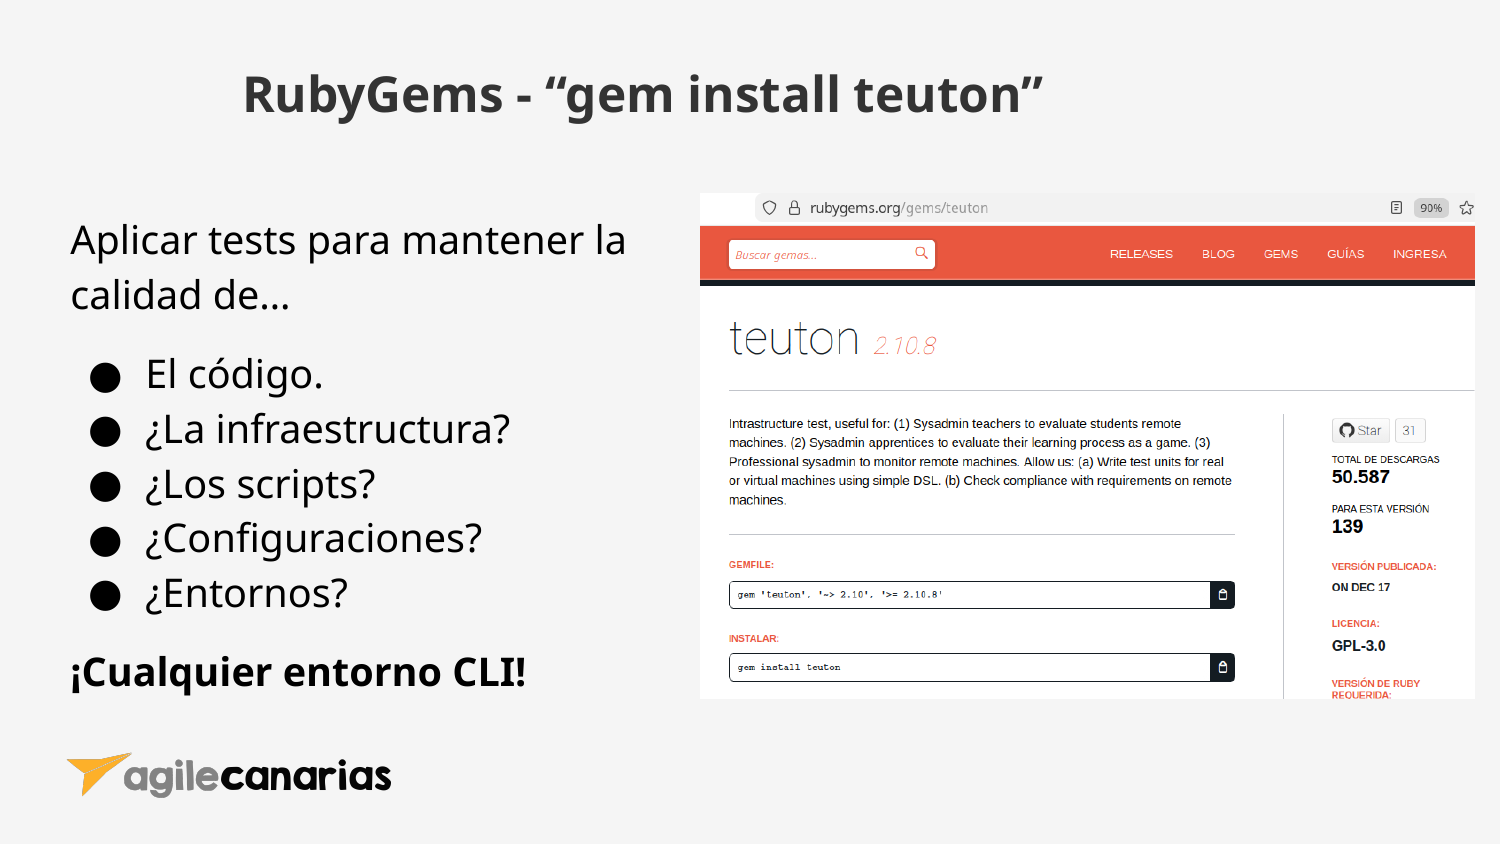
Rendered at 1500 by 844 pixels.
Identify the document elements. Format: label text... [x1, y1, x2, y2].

picture [55, 741, 401, 810]
text_box Aplicar tests para mantener la calidad de… El código. ¿La infraestructura? ¿Los scripts? ¿Configuraciones? ¿Entornos? ¡Cualquier entorno CLI! [55, 193, 676, 710]
picture [700, 193, 1475, 699]
text_box RubyGems - “gem install teuton” [55, 59, 1231, 128]
